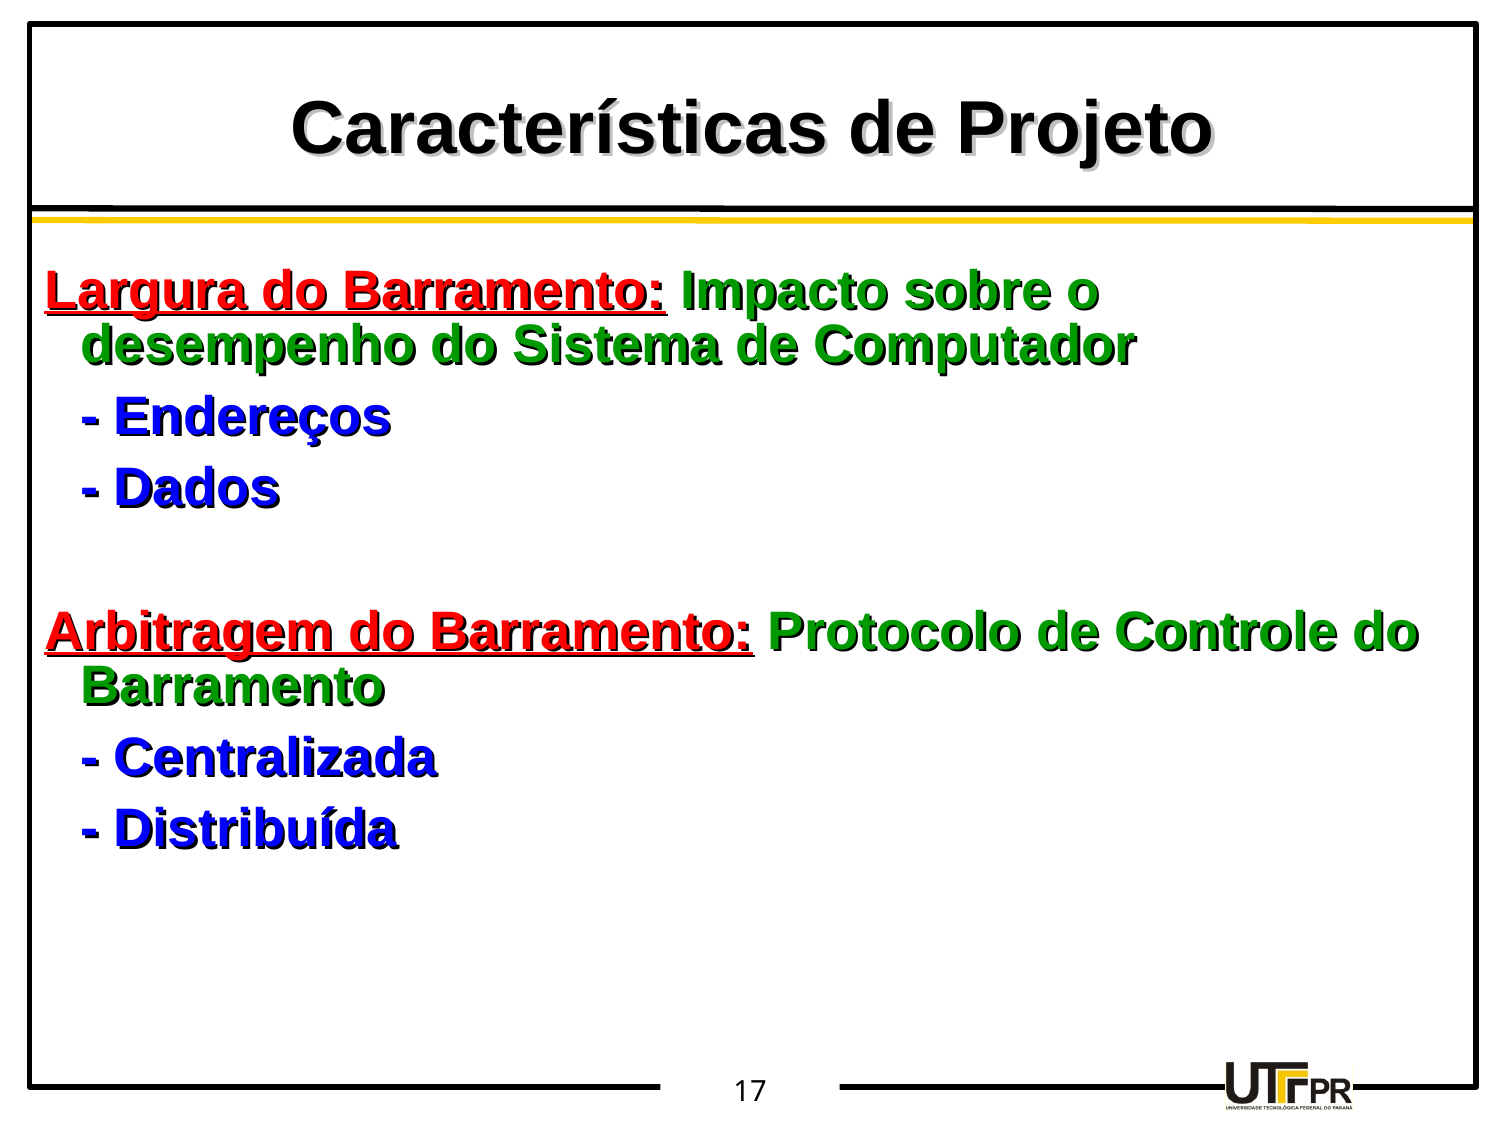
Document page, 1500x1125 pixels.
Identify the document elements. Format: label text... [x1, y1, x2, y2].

title Características de Projeto [29, 85, 1477, 180]
list Largura do Barramento: Impacto sobre o desempenho do Sistema de Computador - Endereços - Dados Arbitragem do Barramento: Protocolo de Controle do Barramento - Centralizada - Distribuída [29, 257, 1459, 1027]
picture [1225, 1062, 1353, 1110]
